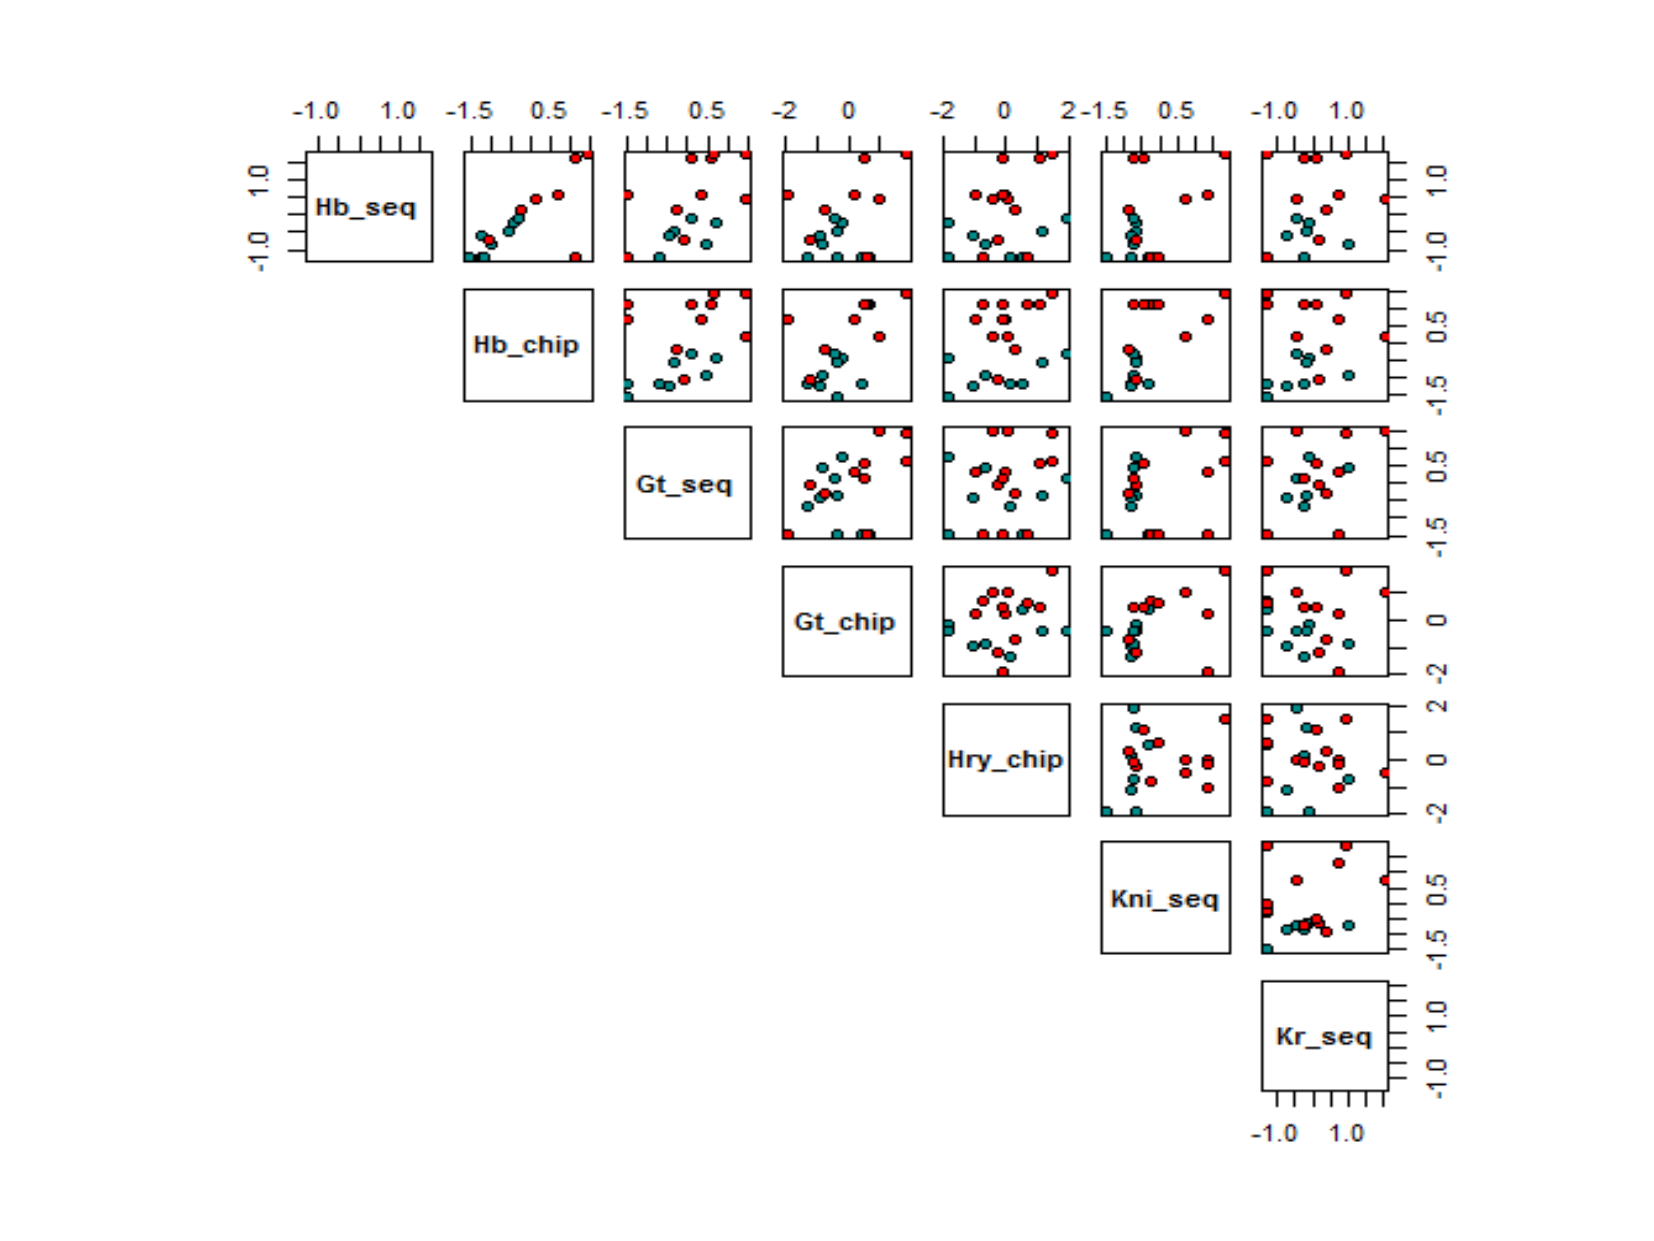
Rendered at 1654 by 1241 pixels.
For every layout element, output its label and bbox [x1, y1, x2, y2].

picture [165, 29, 1531, 1216]
